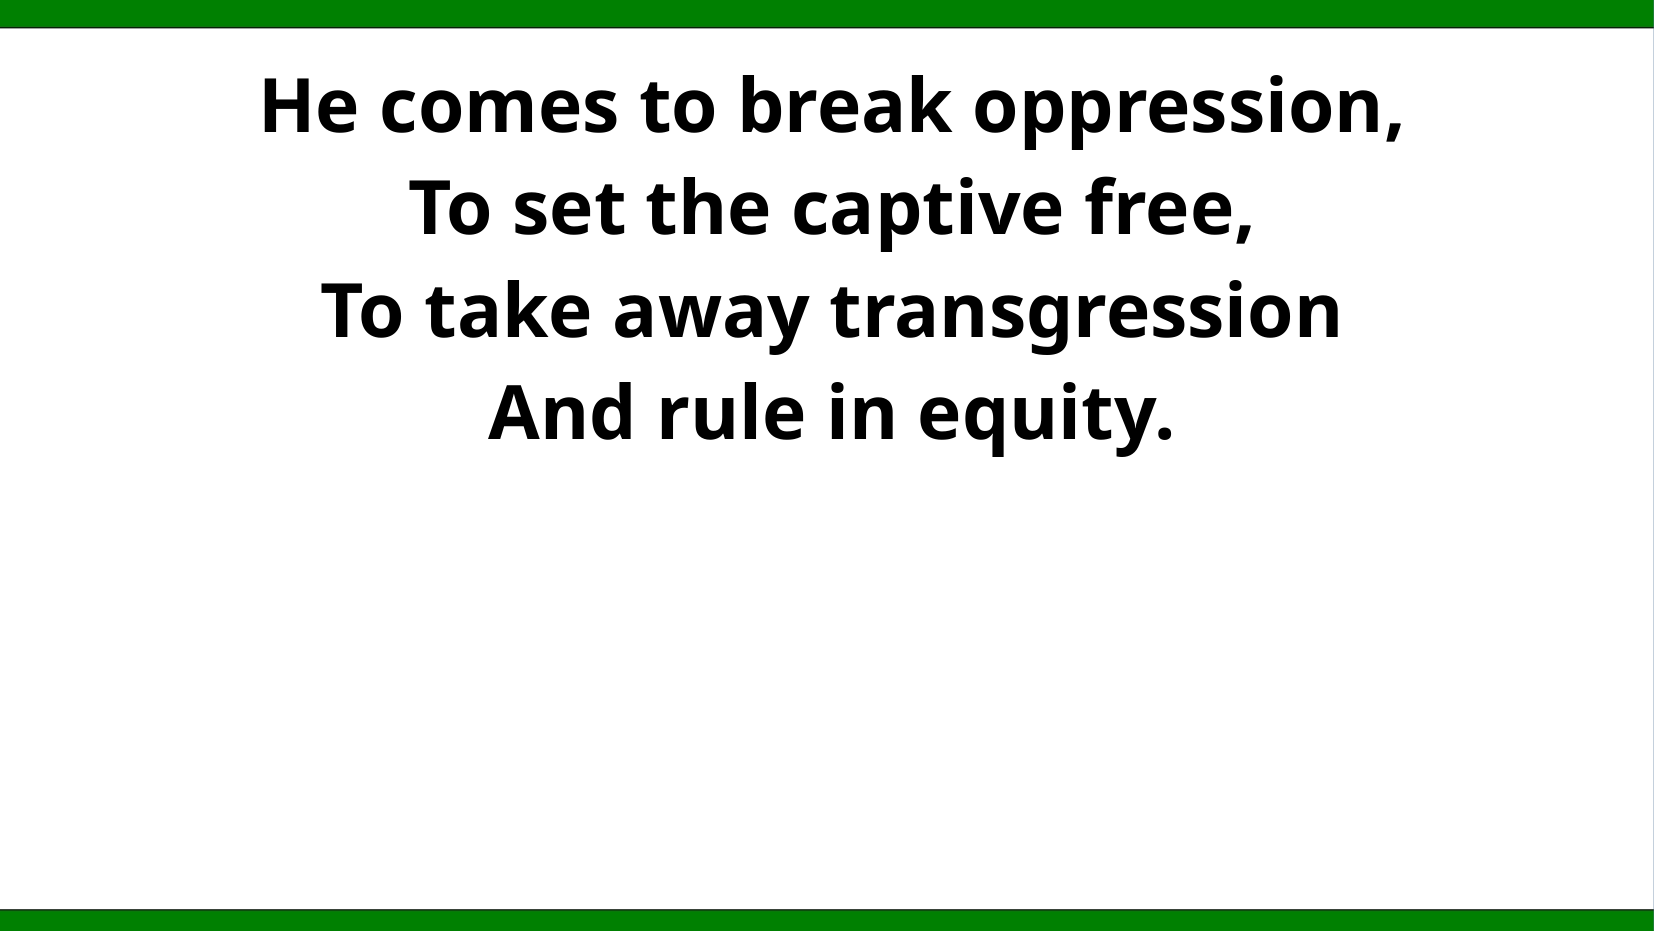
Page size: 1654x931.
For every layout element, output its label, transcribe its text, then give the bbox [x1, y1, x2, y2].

picture [0, 0, 1654, 931]
text_box He comes to break oppression, To set the captive free, To take away transgression And rule in equity. [75, 45, 1591, 460]
